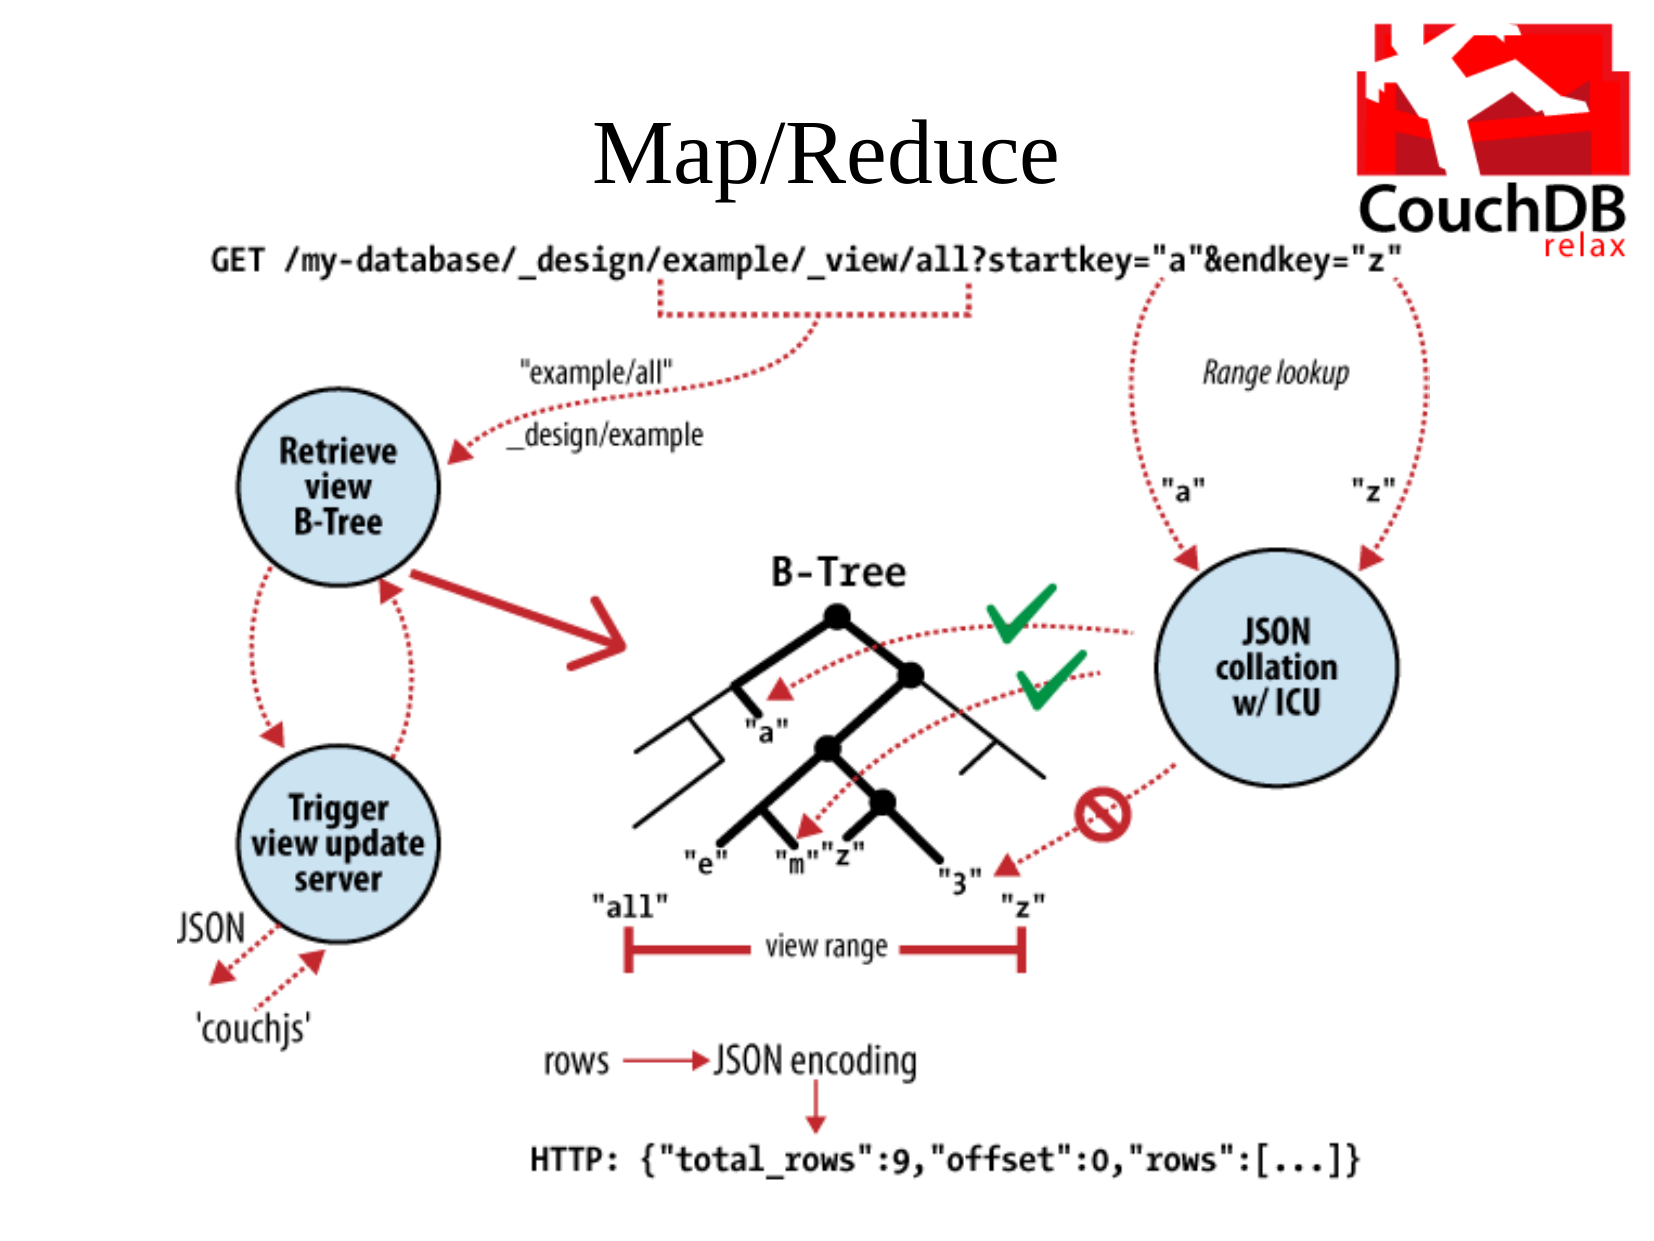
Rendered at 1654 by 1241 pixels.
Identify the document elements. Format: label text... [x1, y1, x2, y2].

picture [177, 23, 1631, 1182]
title Map/Reduce [82, 49, 1356, 257]
